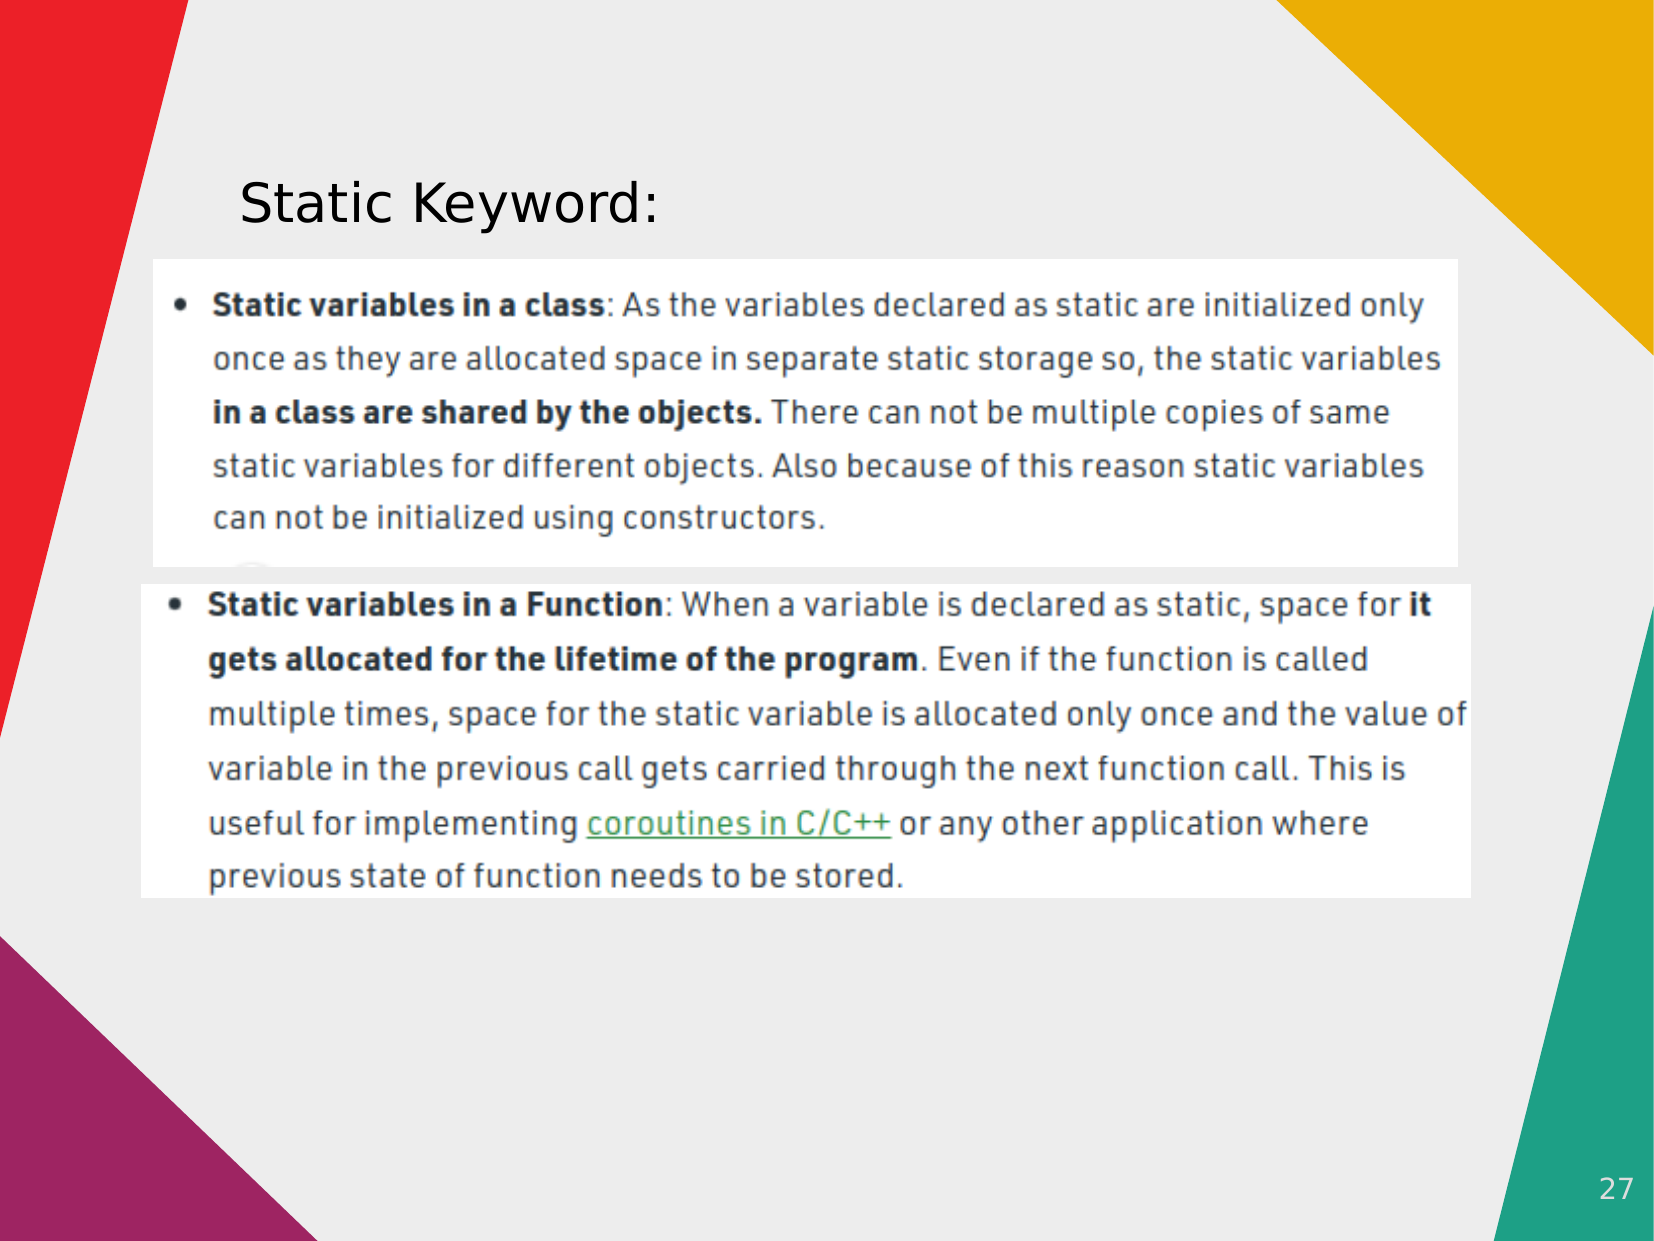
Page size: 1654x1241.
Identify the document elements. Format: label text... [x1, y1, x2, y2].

text_box Static Keyword: [224, 165, 677, 244]
picture [141, 584, 1471, 898]
picture [153, 259, 1458, 567]
